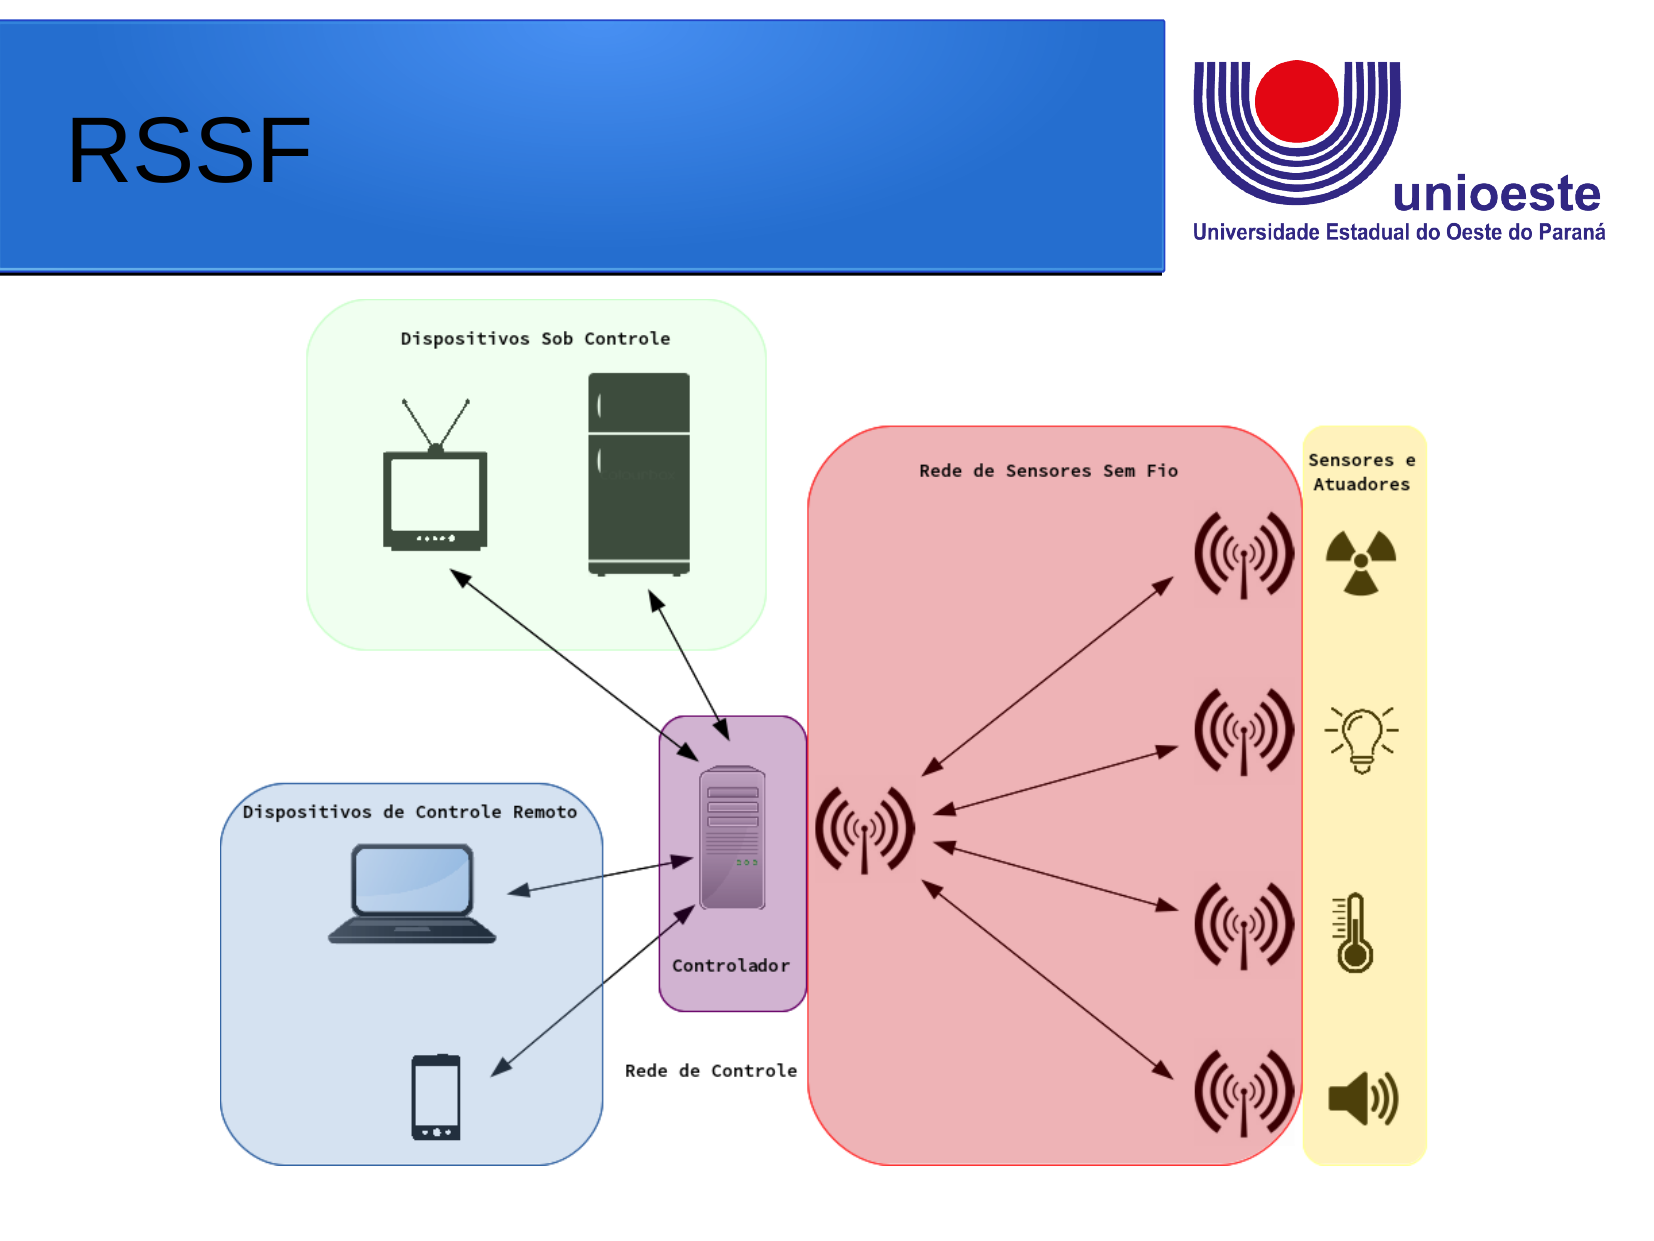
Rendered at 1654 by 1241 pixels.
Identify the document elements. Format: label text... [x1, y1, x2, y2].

title RSSF [64, 56, 1117, 244]
picture [1130, 17, 1654, 260]
picture [220, 299, 1434, 1166]
